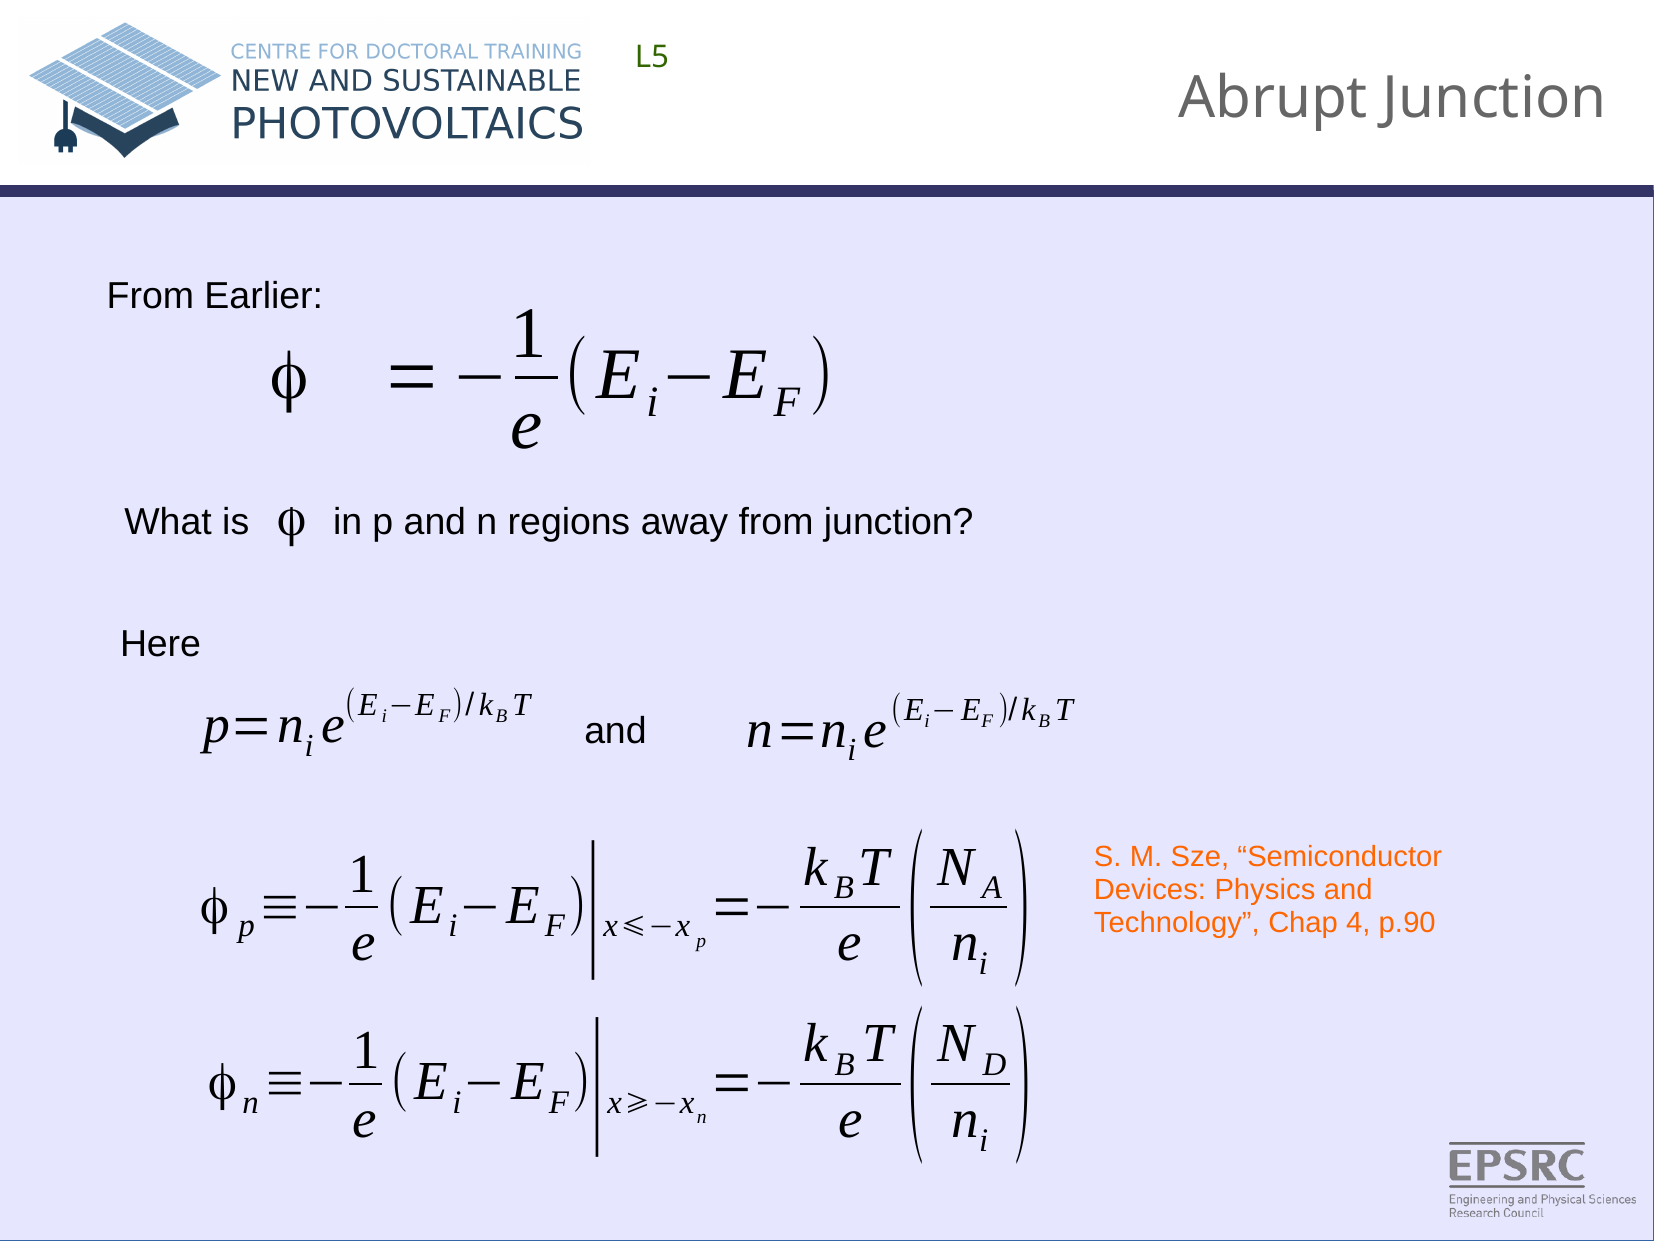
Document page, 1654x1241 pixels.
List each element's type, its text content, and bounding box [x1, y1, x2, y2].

picture [1449, 1142, 1636, 1217]
text_box What is in p and n regions away from junction? [109, 493, 989, 551]
picture [19, 17, 591, 166]
text_box Here [105, 614, 227, 672]
text_box L5 [620, 29, 880, 80]
text_box Abrupt Junction [770, 51, 1622, 142]
text_box From Earlier: [91, 267, 338, 367]
text_box S. M. Sze, “Semiconductor Devices: Physics and Technology”, Chap 4, p.90 [1079, 832, 1557, 957]
chart [183, 826, 1045, 991]
chart [263, 507, 327, 550]
text_box [0, 197, 1654, 1241]
chart [733, 690, 1090, 769]
chart [251, 285, 850, 466]
chart [183, 685, 546, 764]
chart [190, 1003, 1048, 1168]
text_box and [569, 701, 662, 759]
